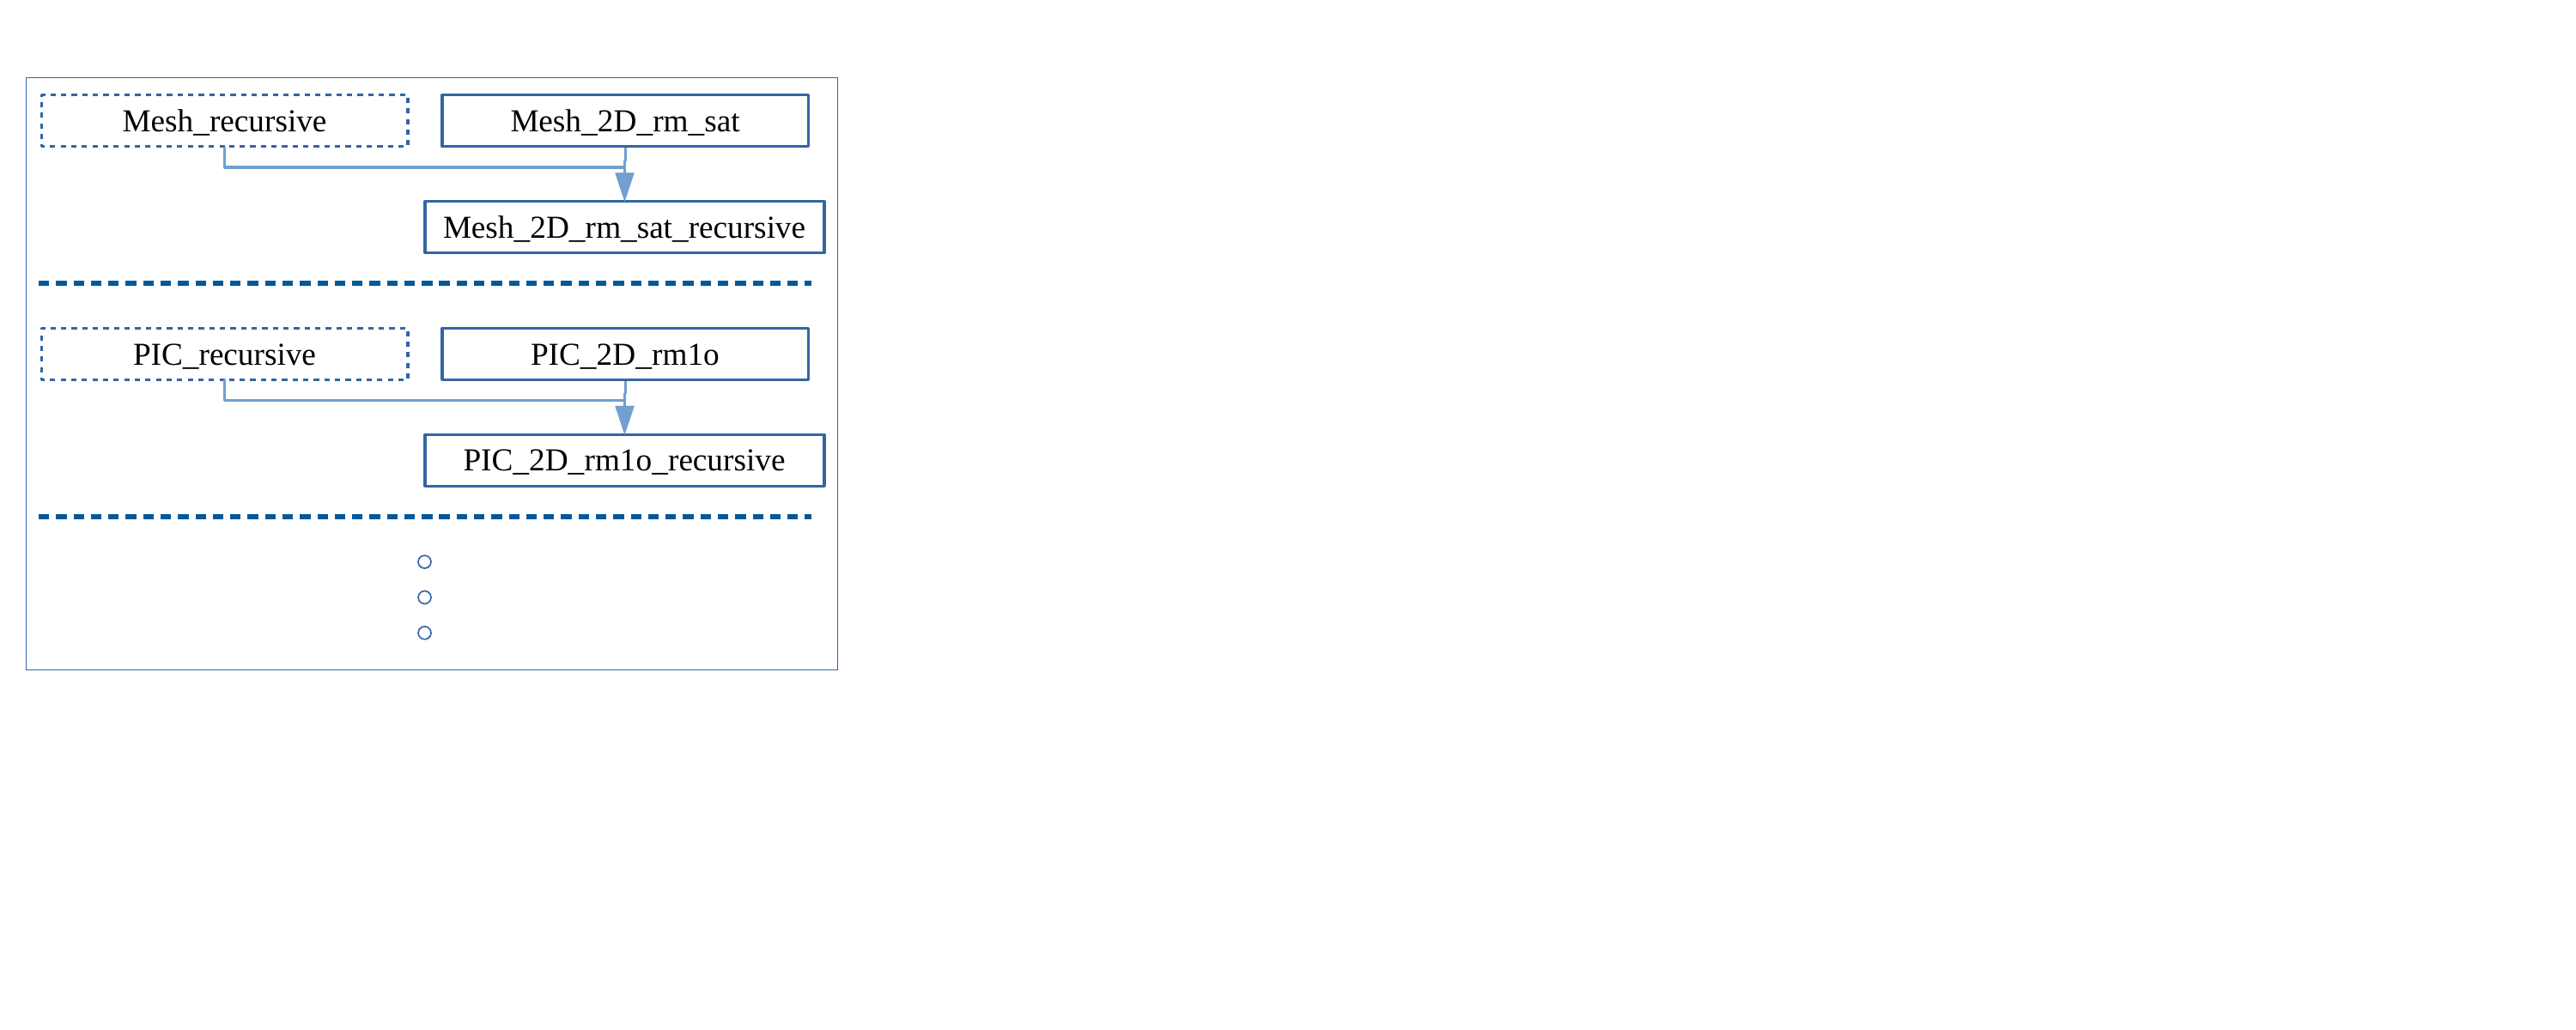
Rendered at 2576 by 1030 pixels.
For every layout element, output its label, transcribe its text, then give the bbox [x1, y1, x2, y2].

text_box Mesh_2D_rm_sat [441, 94, 809, 147]
text_box [417, 555, 432, 569]
text_box PIC_2D_rm1o [441, 328, 809, 380]
text_box Mesh_2D_rm_sat_recursive [425, 201, 825, 253]
text_box [418, 591, 432, 604]
text_box PIC_2D_rm1o_recursive [425, 434, 825, 487]
text_box [418, 626, 432, 639]
text_box PIC_recursive [41, 328, 408, 380]
text_box Mesh_recursive [41, 94, 408, 147]
